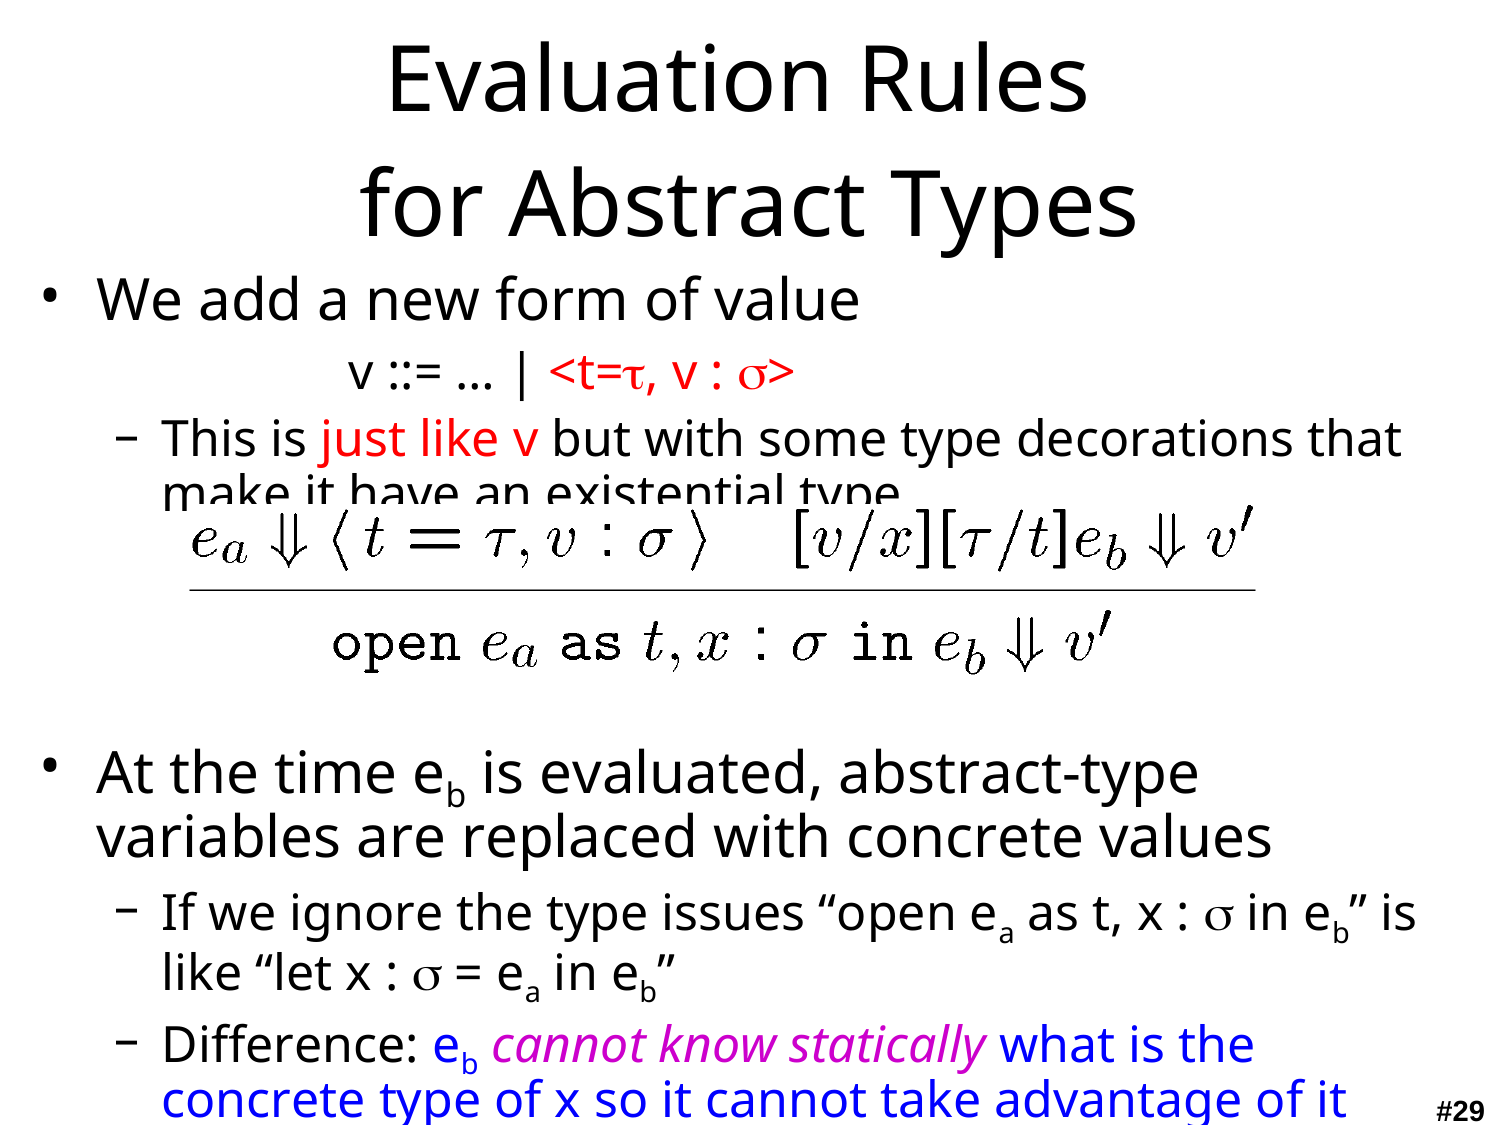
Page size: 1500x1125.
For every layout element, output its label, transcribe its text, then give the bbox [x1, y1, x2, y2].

list We add a new form of value v ::= … | <t=, v : > This is just like v but with some type decorations that make it have an existential type At the time eb is evaluated, abstract-type variables are replaced with concrete values If we ignore the type issues “open ea as t, x :  in eb” is like “let x :  = ea in eb” Difference: eb cannot know statically what is the concrete type of x so it cannot take advantage of it [24, 262, 1476, 1101]
picture [187, 504, 1256, 676]
title Evaluation Rules for Abstract Types [24, 24, 1476, 254]
